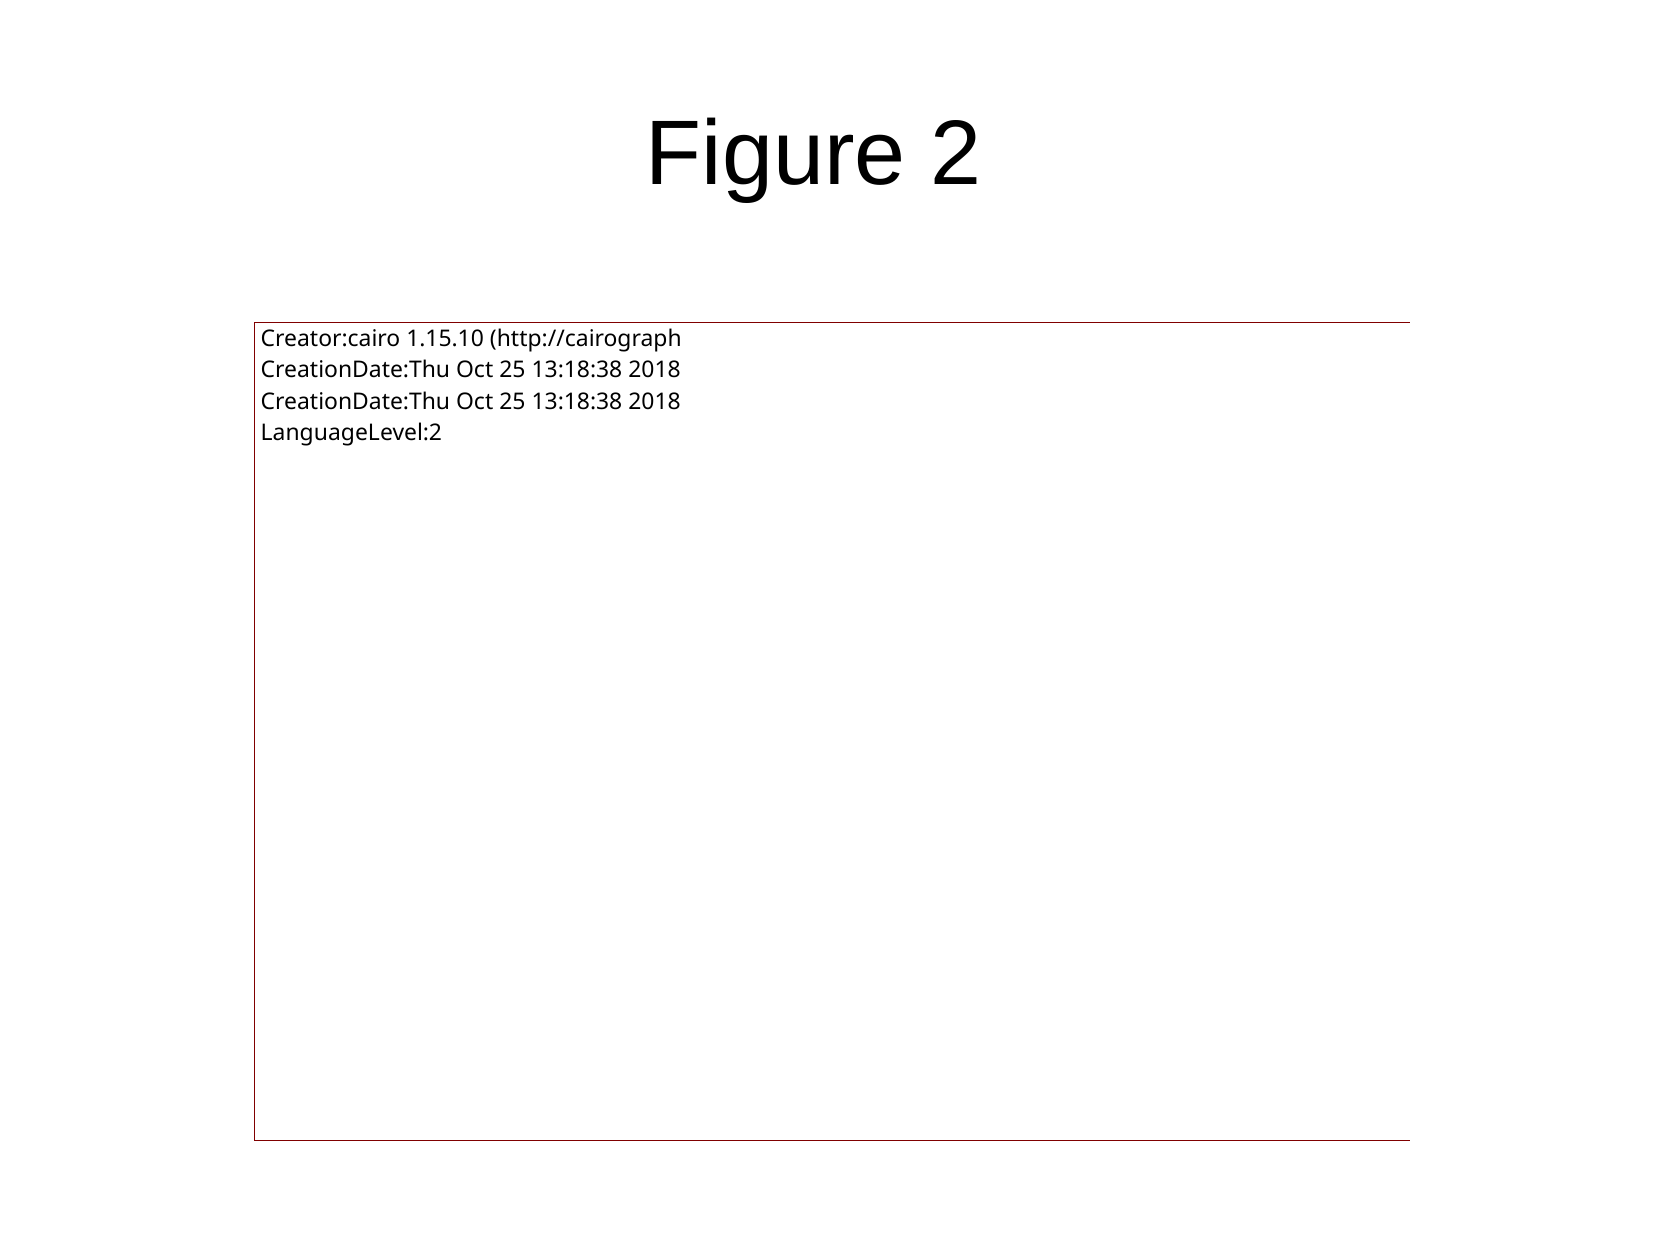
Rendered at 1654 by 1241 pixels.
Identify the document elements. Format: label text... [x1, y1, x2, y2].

picture [253, 320, 1411, 1141]
title Figure 2 [82, 49, 1571, 257]
